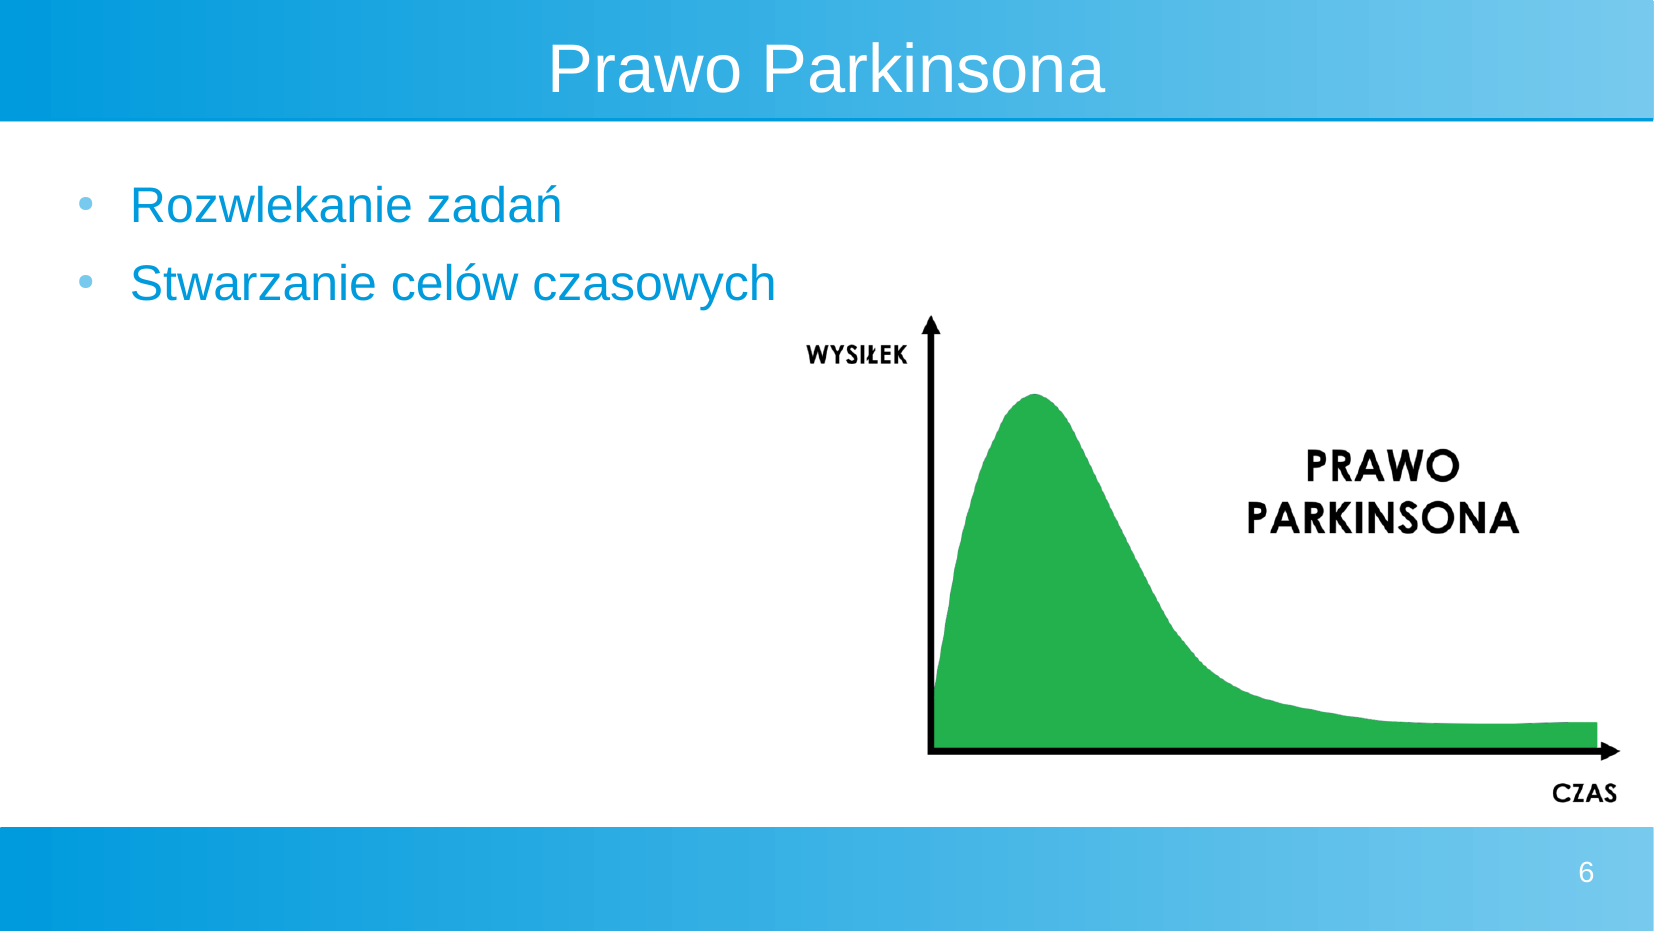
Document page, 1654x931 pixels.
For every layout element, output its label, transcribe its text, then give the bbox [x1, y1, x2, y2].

picture [797, 308, 1625, 819]
title Prawo Parkinsona [59, 29, 1595, 108]
list Rozwlekanie zadań Stwarzanie celów czasowych [59, 177, 1595, 768]
